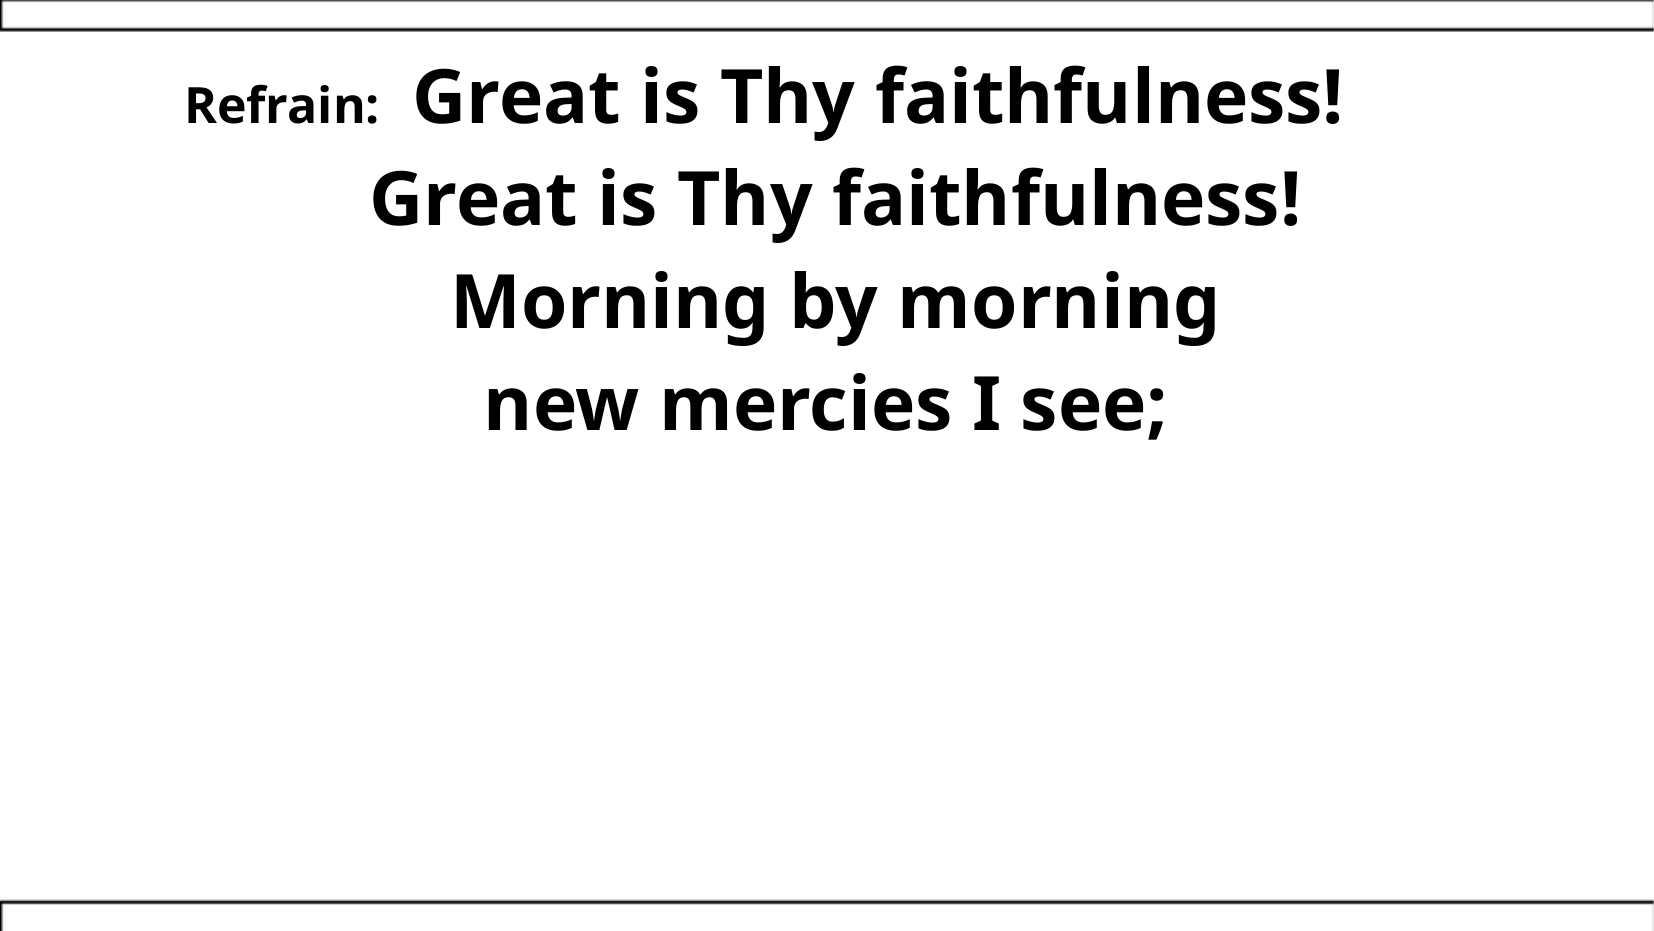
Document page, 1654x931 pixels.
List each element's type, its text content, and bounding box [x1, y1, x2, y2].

text_box Refrain: Great is Thy faithfulness! Great is Thy faithfulness! Morning by morning new mercies I see; [91, 35, 1562, 451]
picture [0, 0, 1654, 931]
